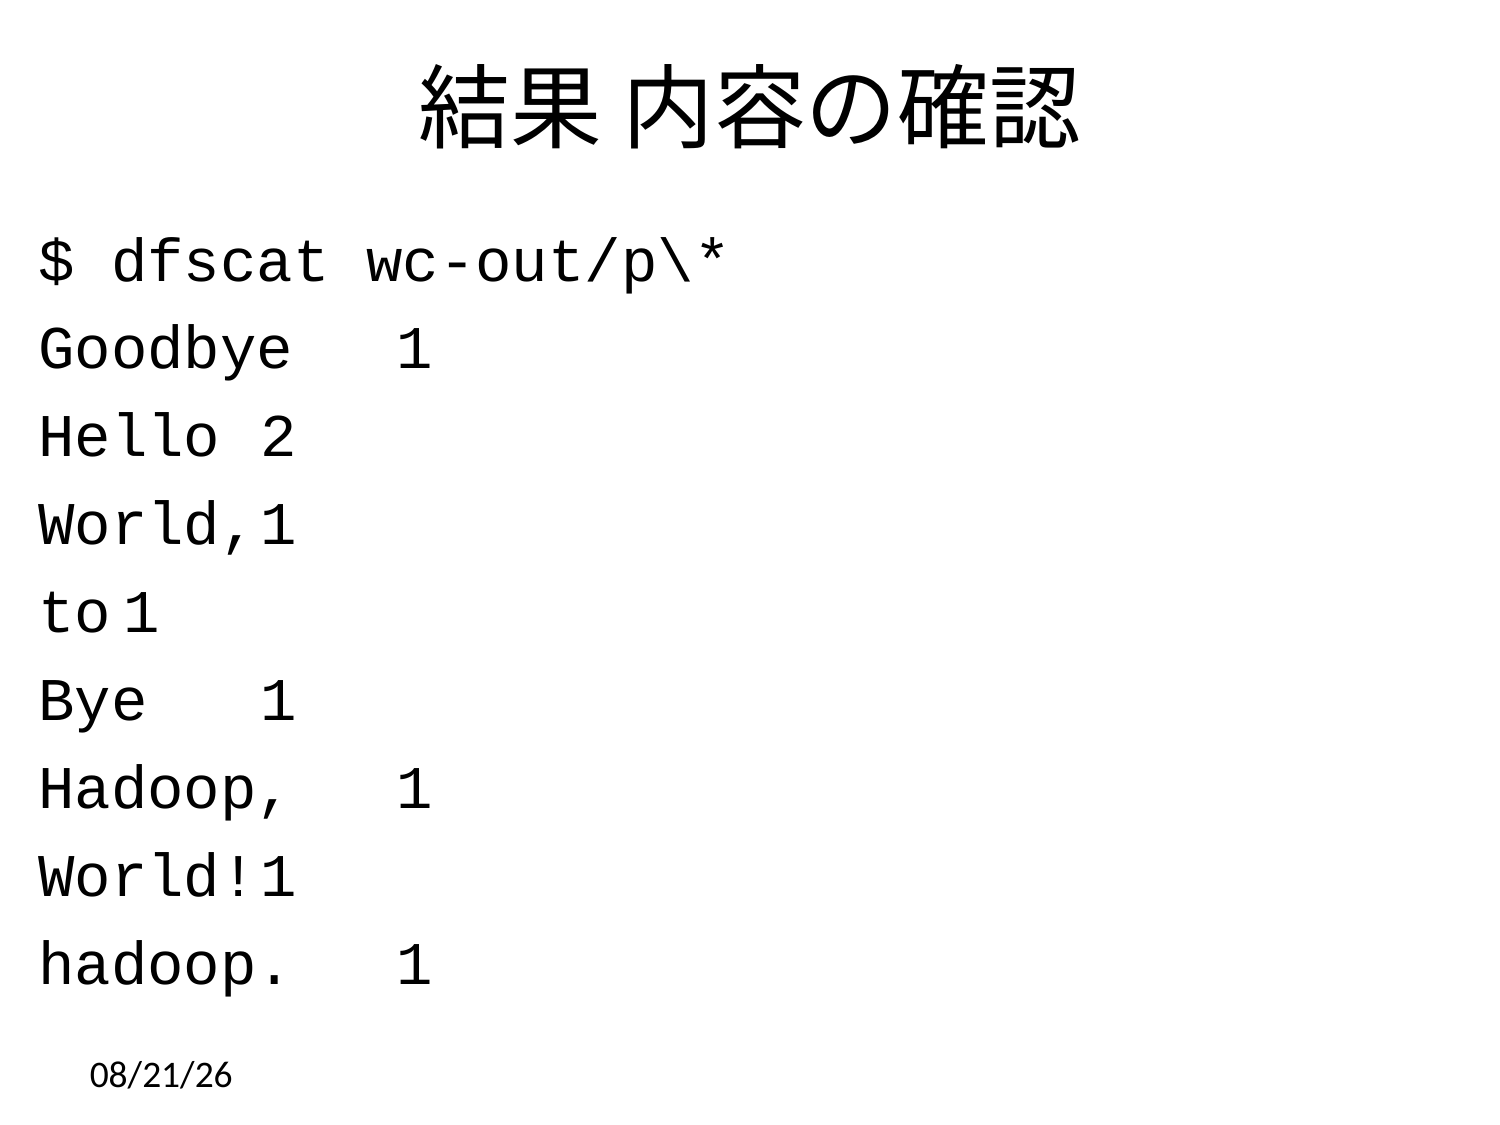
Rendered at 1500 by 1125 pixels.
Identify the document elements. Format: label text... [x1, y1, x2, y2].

list $ dfscat wc-out/p\* Goodbye 1 Hello 2 World, 1 to 1 Bye 1 Hadoop, 1 World! 1 hadoop. 1 [23, 212, 1426, 1006]
title 結果 内容の確認 [75, 21, 1426, 189]
